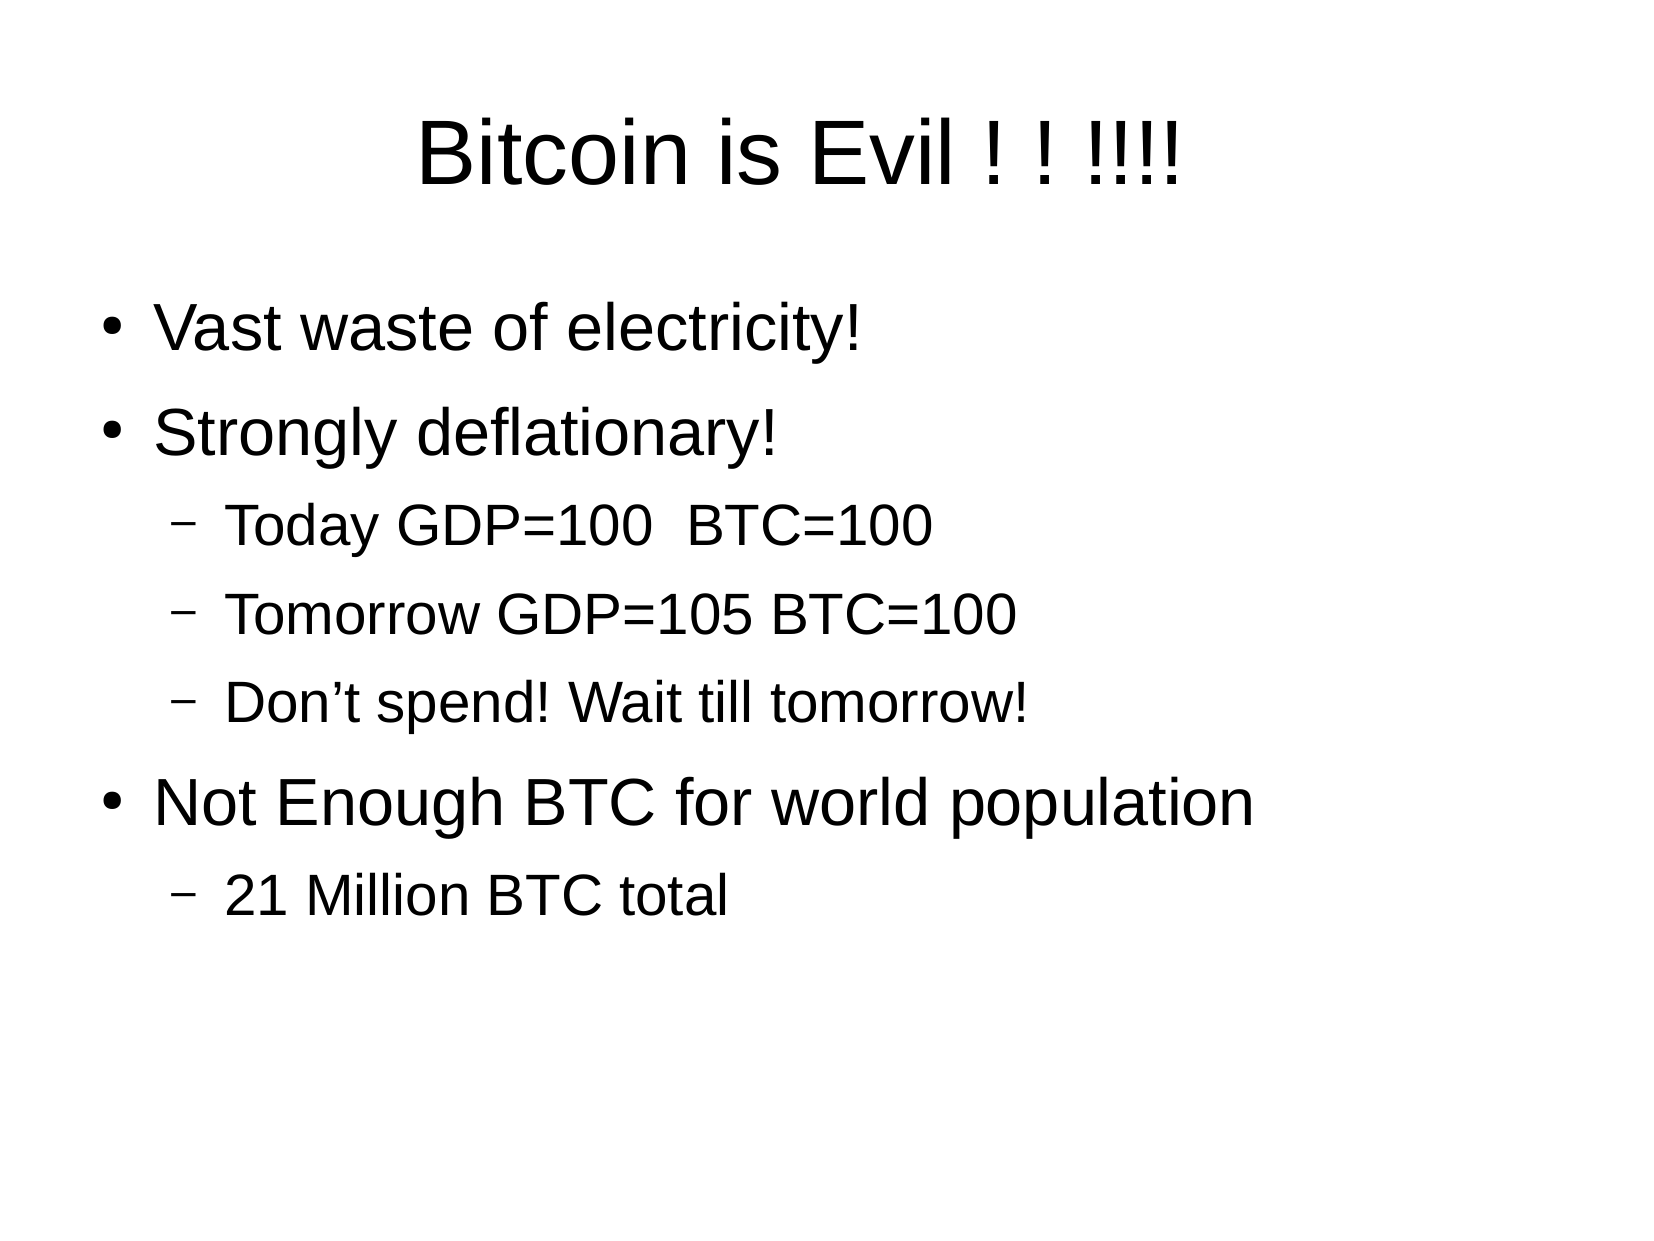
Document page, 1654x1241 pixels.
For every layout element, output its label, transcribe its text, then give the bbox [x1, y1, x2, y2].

list Vast waste of electricity! Strongly deflationary! Today GDP=100 BTC=100 Tomorrow GDP=105 BTC=100 Don’t spend! Wait till tomorrow! Not Enough BTC for world population 21 Million BTC total [82, 290, 1571, 1010]
title Bitcoin is Evil ! ! !!!! [82, 49, 1571, 257]
